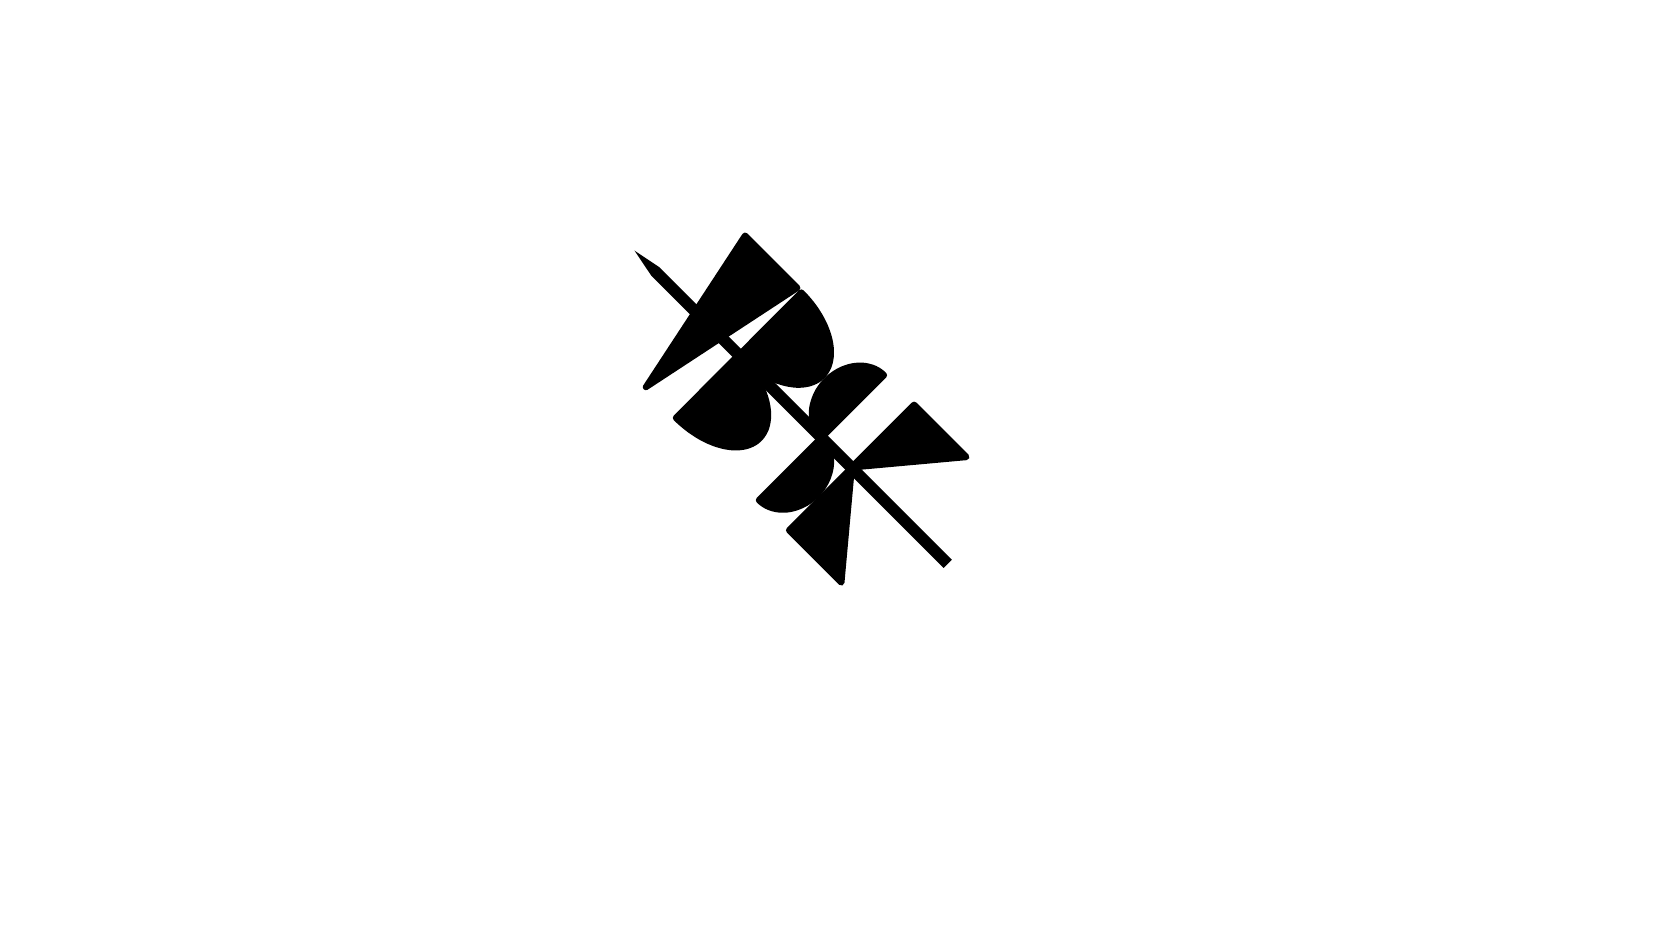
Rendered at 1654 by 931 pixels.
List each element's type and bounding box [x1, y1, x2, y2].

text_box [634, 235, 967, 583]
